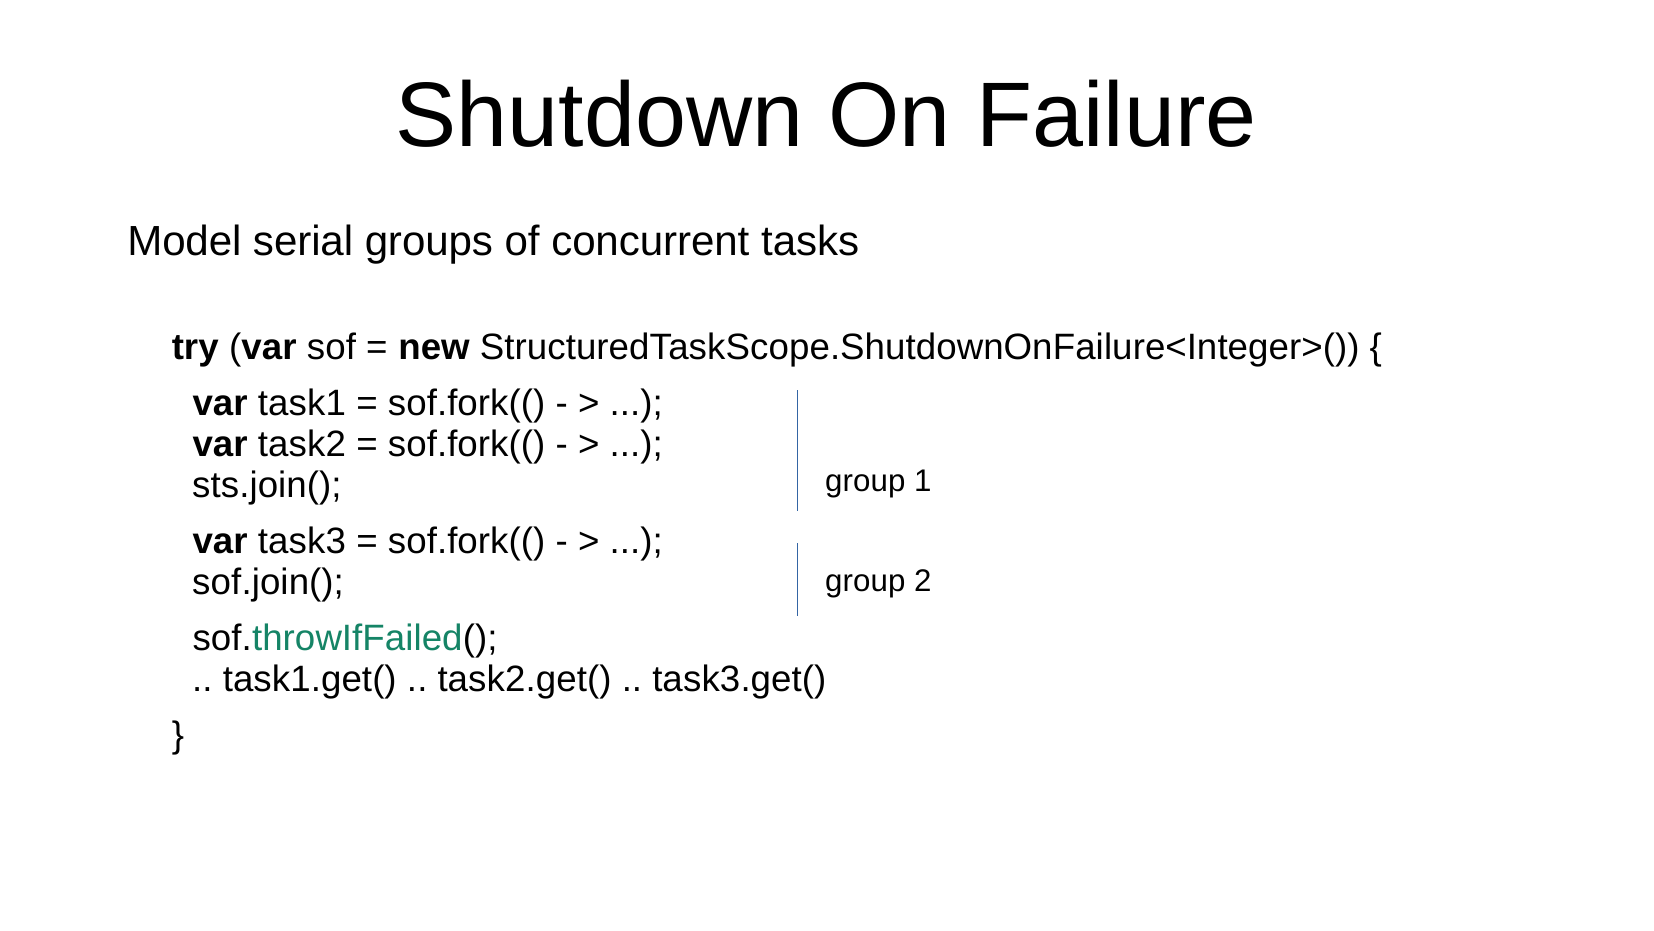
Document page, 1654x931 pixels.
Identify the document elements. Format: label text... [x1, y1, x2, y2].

title Shutdown On Failure [82, 37, 1571, 193]
text_box group 1 [810, 455, 947, 506]
list Model serial groups of concurrent tasks try (var sof = new StructuredTaskScope.ShutdownOnFailure<Integer>()) { var task1 = sof.fork(() - > ...); var task2 = sof.fork(() - > ...); sts.join(); var task3 = sof.fork(() - > ...); sof.join(); sof.throwIfFailed(); .. task1.get() .. task2.get() .. task3.get() } [82, 217, 1571, 758]
text_box group 2 [810, 556, 947, 606]
